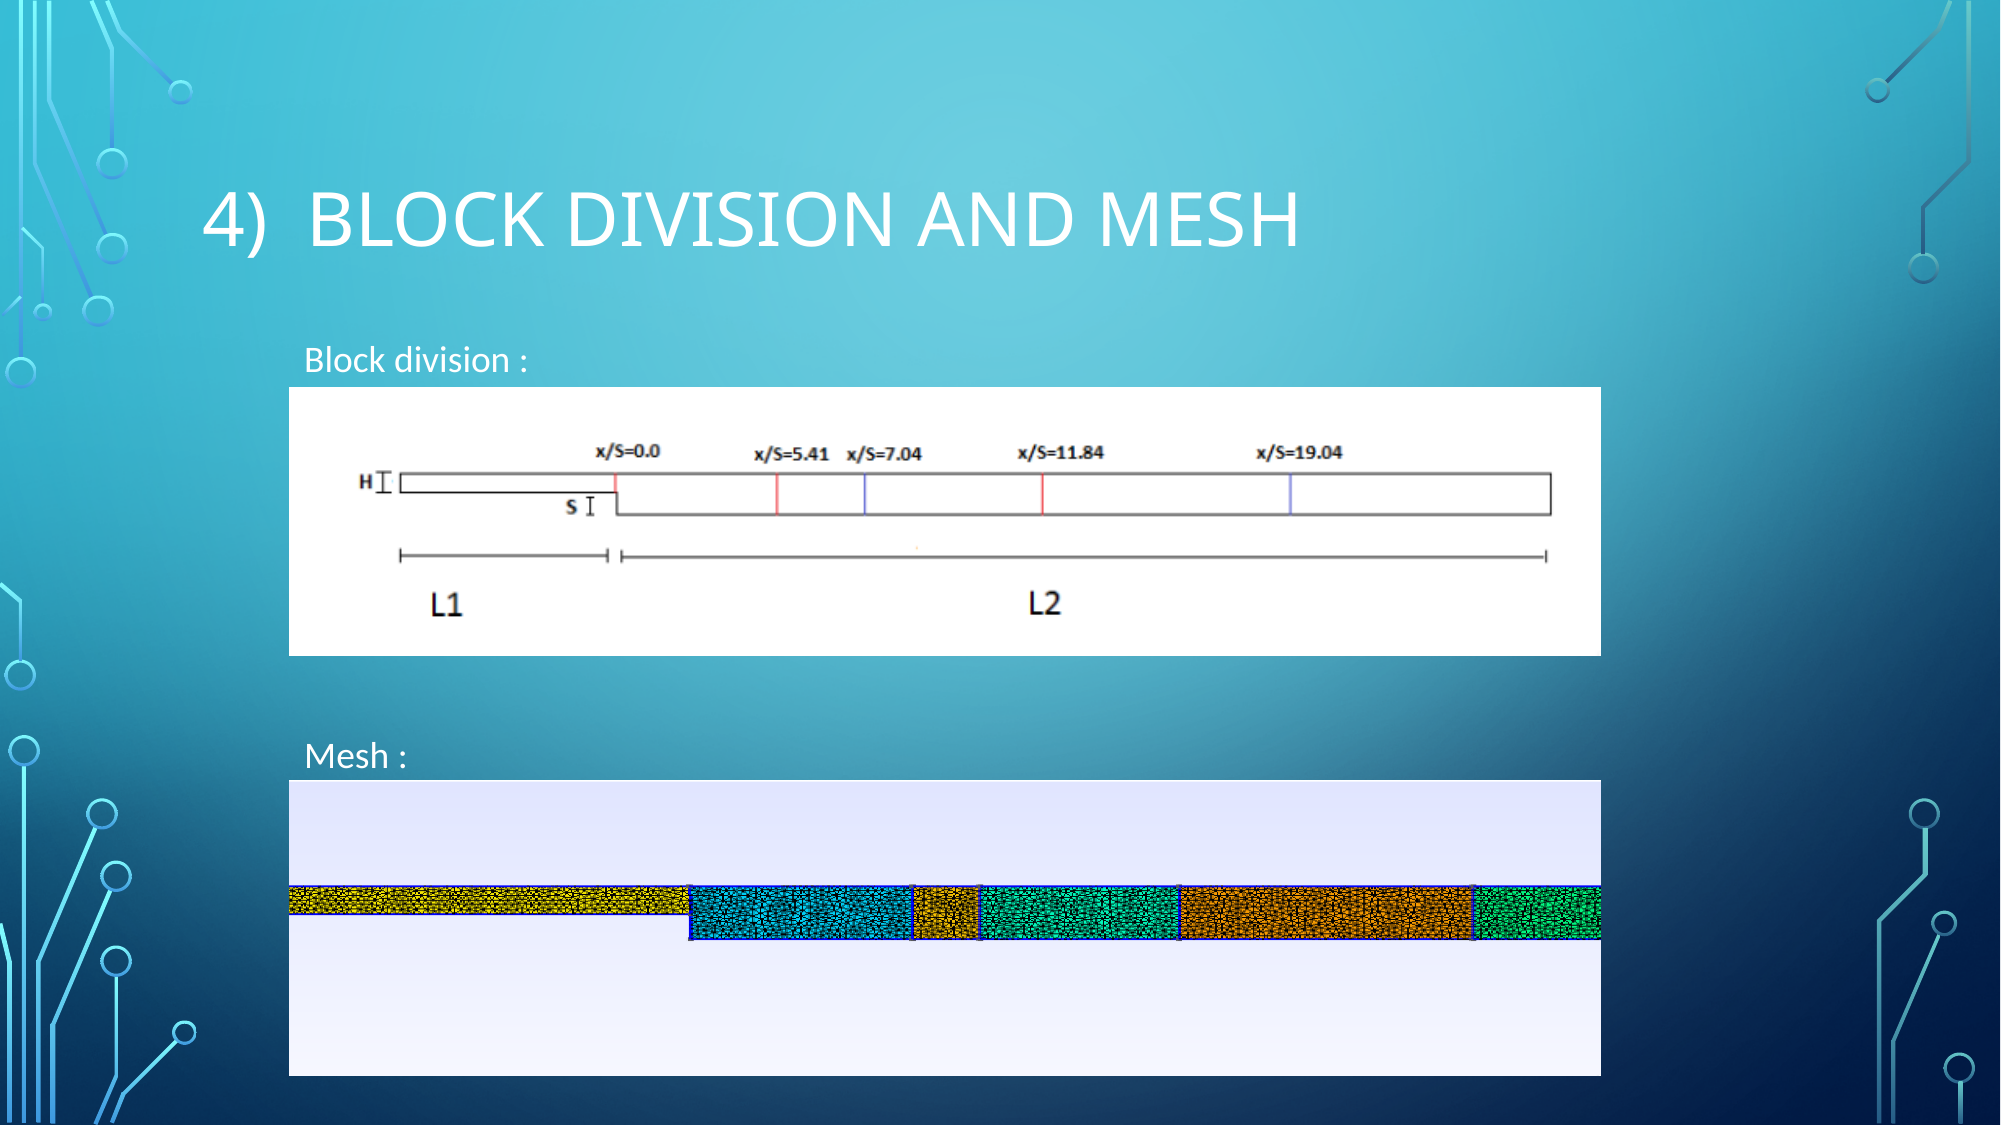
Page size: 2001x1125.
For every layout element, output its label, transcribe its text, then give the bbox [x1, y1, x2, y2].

text_box Mesh : [289, 723, 729, 784]
title 4) Block Division and mesh [187, 101, 1813, 344]
picture [289, 781, 1601, 1076]
text_box Block division : [289, 326, 802, 388]
picture [289, 387, 1601, 656]
